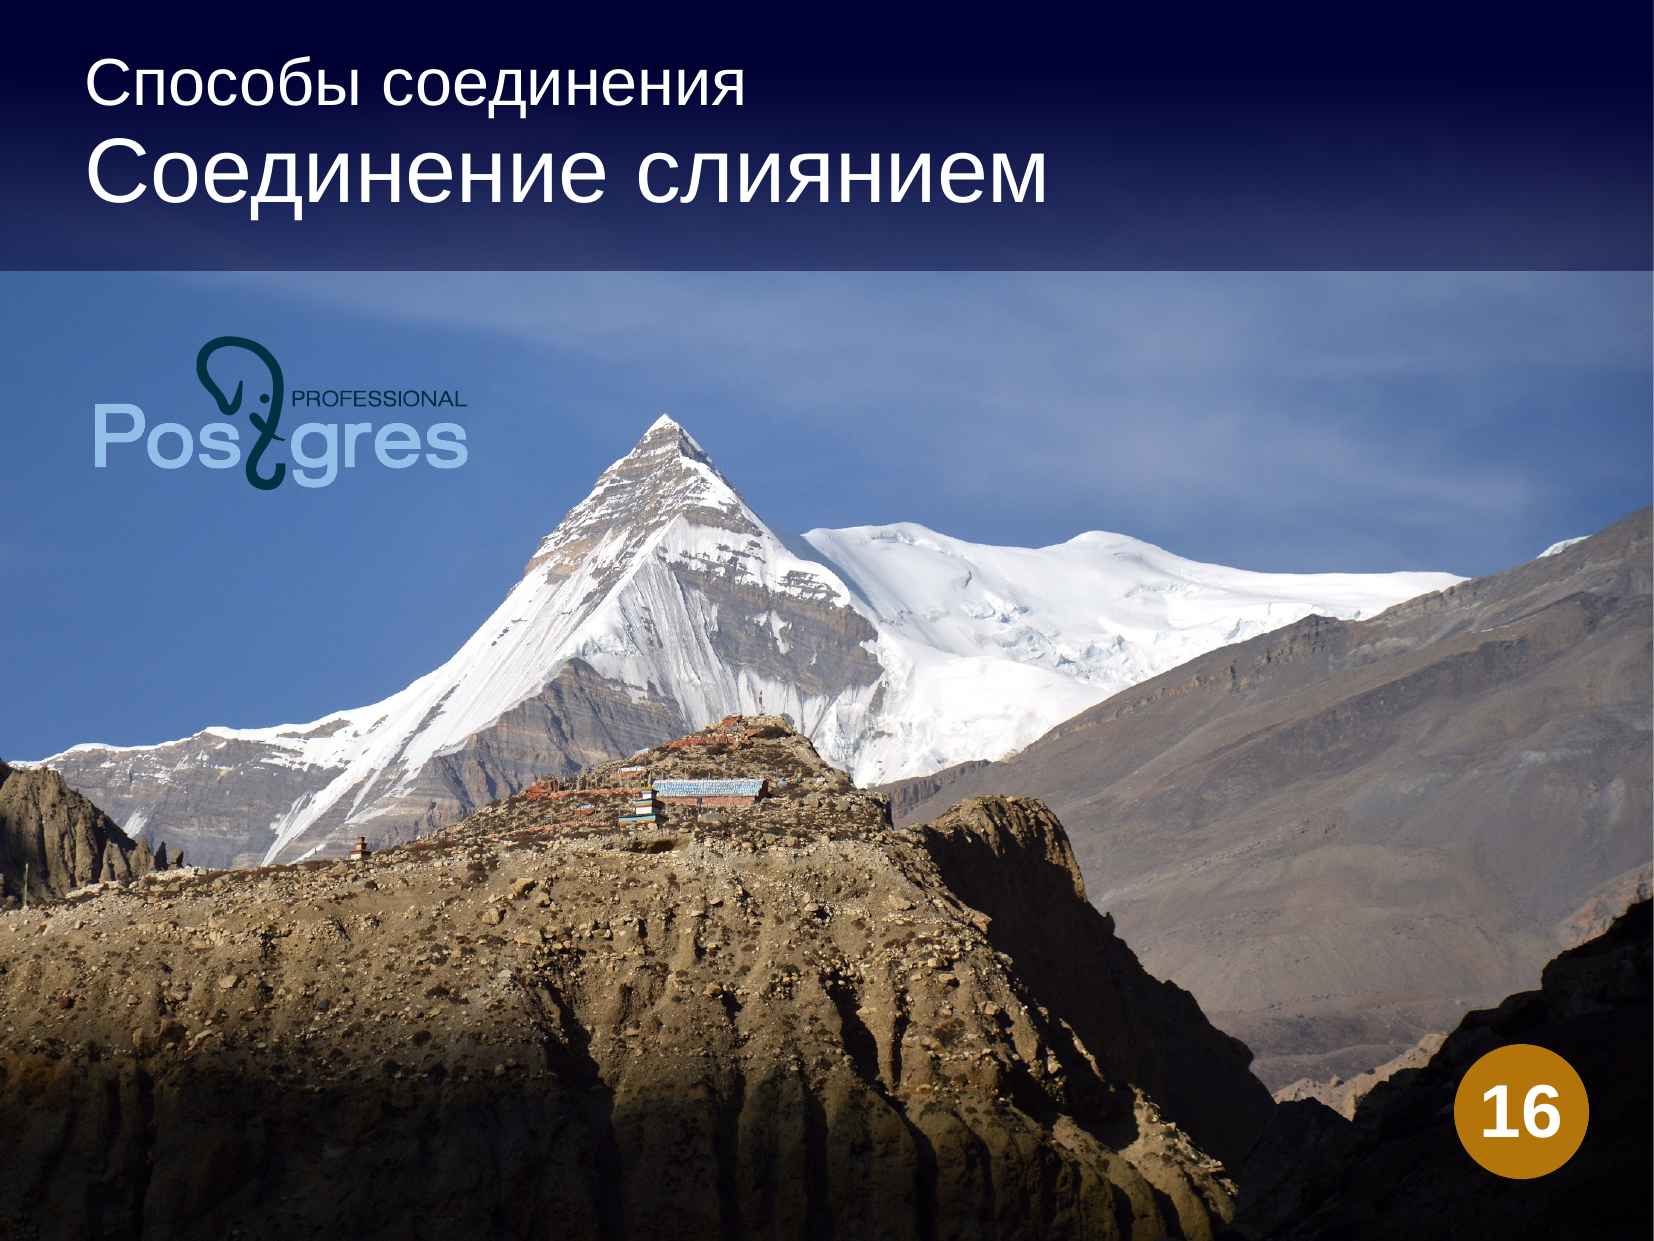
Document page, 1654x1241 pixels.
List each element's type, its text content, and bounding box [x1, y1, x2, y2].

text_box 16 [1454, 1044, 1590, 1180]
title Способы соединения Соединение слиянием [84, 44, 1636, 251]
picture [0, 271, 1654, 1241]
